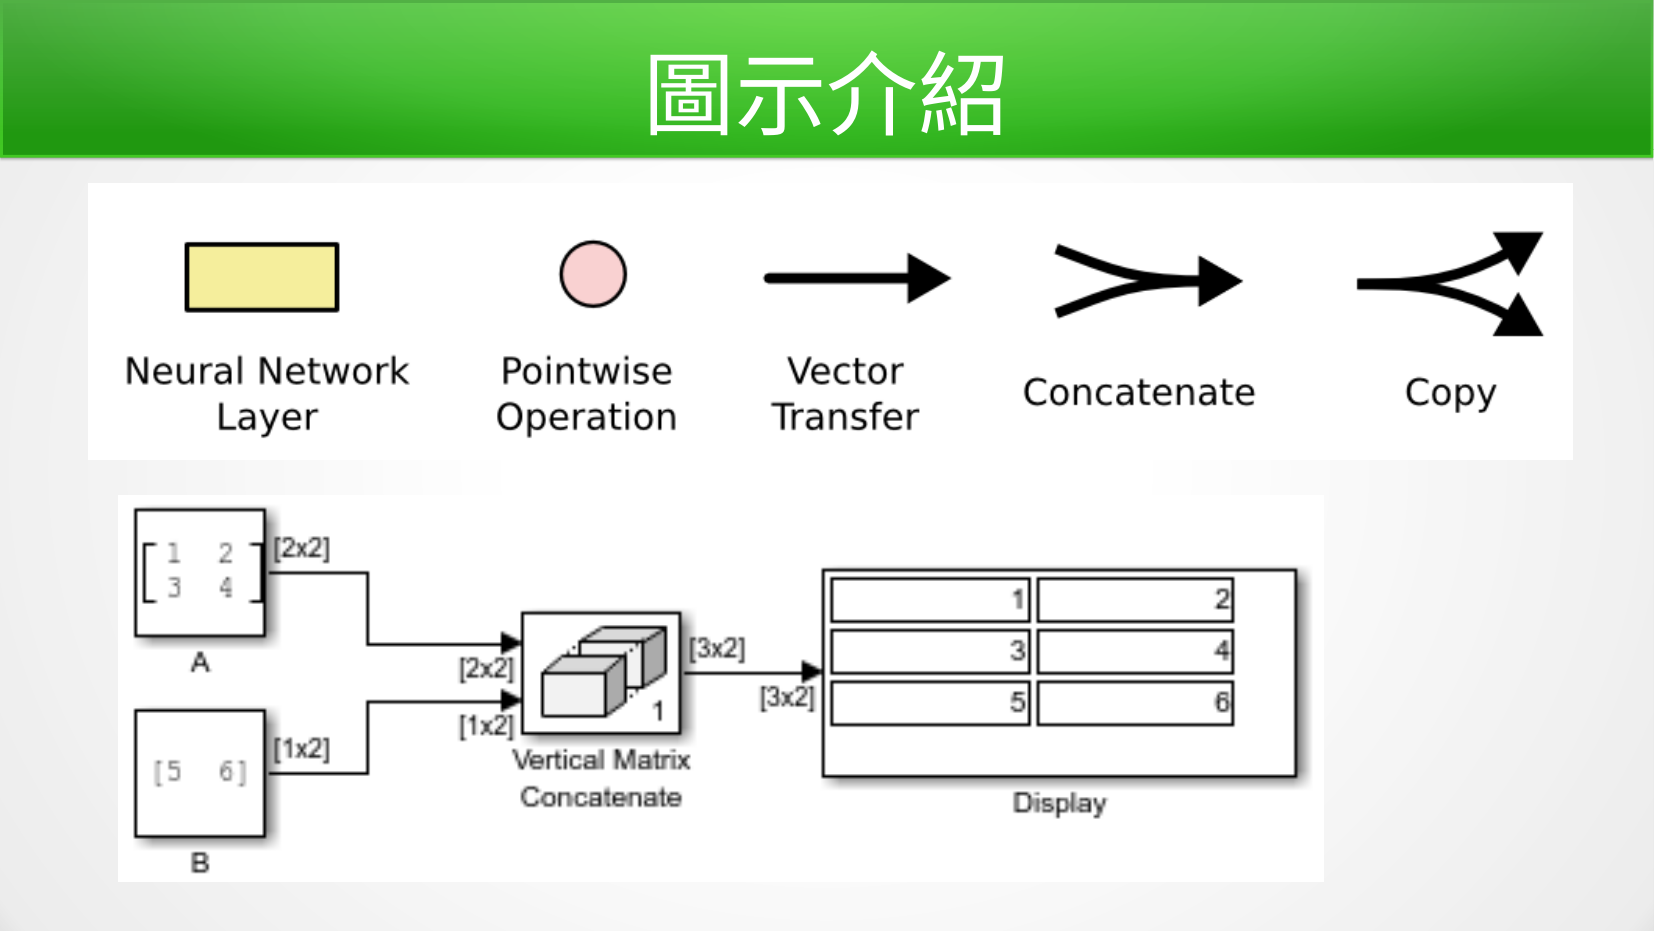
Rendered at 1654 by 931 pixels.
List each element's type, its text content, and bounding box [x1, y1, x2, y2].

title 圖示介紹 [82, 28, 1571, 149]
picture [88, 183, 1573, 460]
picture [118, 495, 1324, 882]
